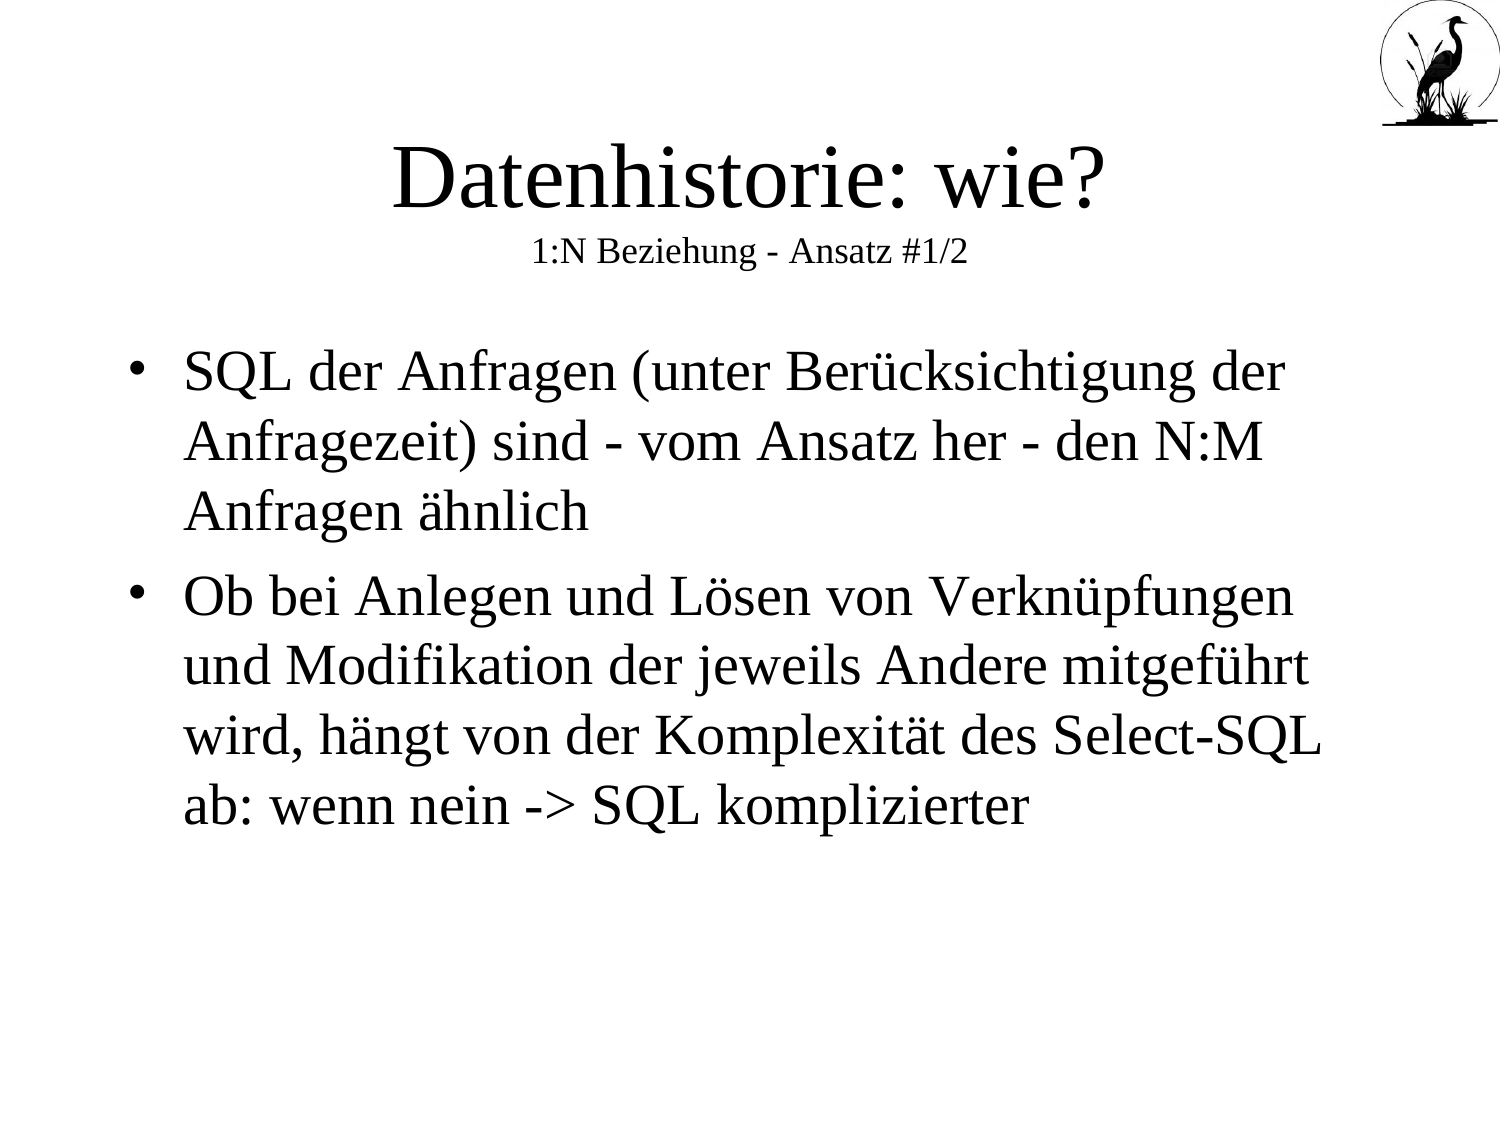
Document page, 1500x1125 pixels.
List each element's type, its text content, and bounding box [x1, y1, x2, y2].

list SQL der Anfragen (unter Berücksichtigung der Anfragezeit) sind - vom Ansatz her - den N:M Anfragen ähnlich Ob bei Anlegen und Lösen von Verknüpfungen und Modifikation der jeweils Andere mitgeführt wird, hängt von der Komplexität des Select-SQL ab: wenn nein -> SQL komplizierter [112, 324, 1388, 1001]
picture [1380, 0, 1500, 126]
title Datenhistorie: wie? 1:N Beziehung - Ansatz #1/2 [112, 99, 1388, 288]
